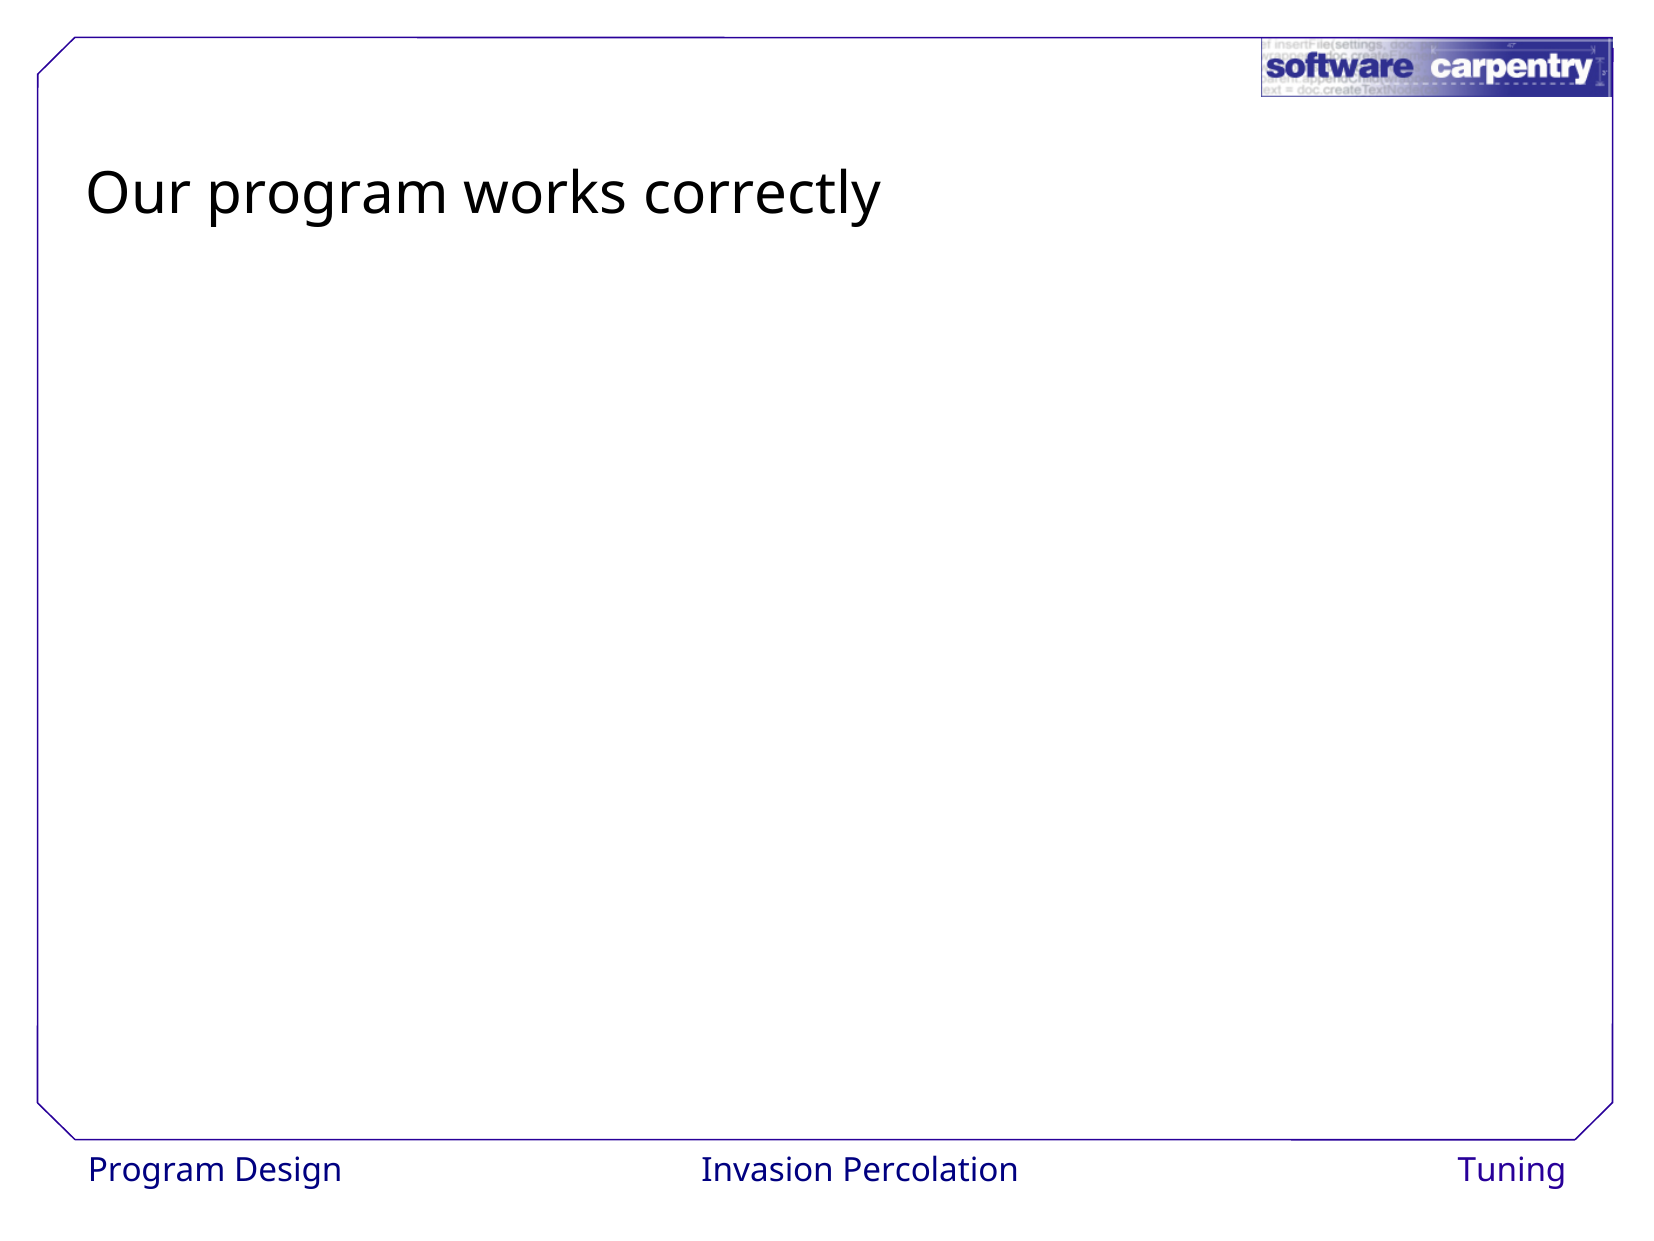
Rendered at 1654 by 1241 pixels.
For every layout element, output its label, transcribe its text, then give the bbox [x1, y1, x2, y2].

picture [1261, 39, 1613, 97]
text_box Our program works correctly [71, 112, 1046, 233]
